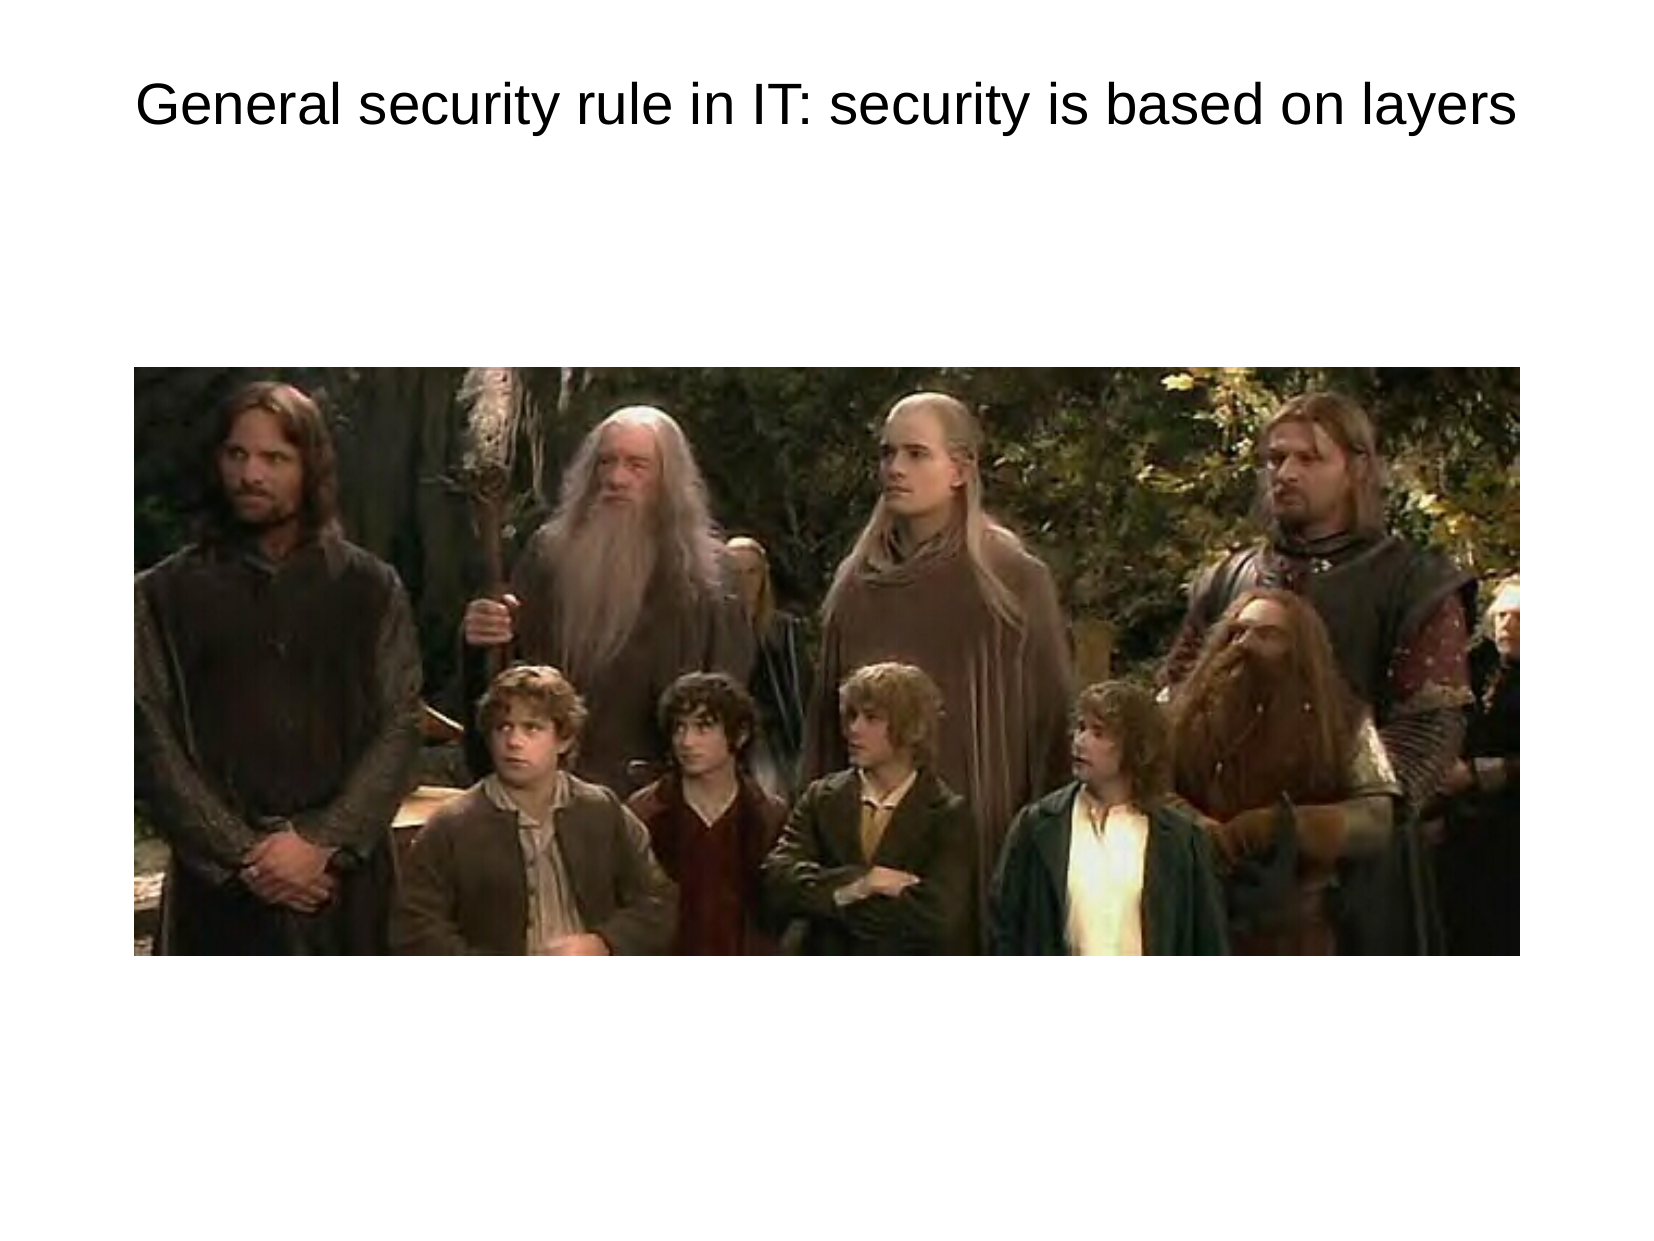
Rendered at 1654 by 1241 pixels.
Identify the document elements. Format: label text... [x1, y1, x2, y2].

text_box General security rule in IT: security is based on layers [120, 64, 1534, 145]
picture [134, 367, 1520, 956]
